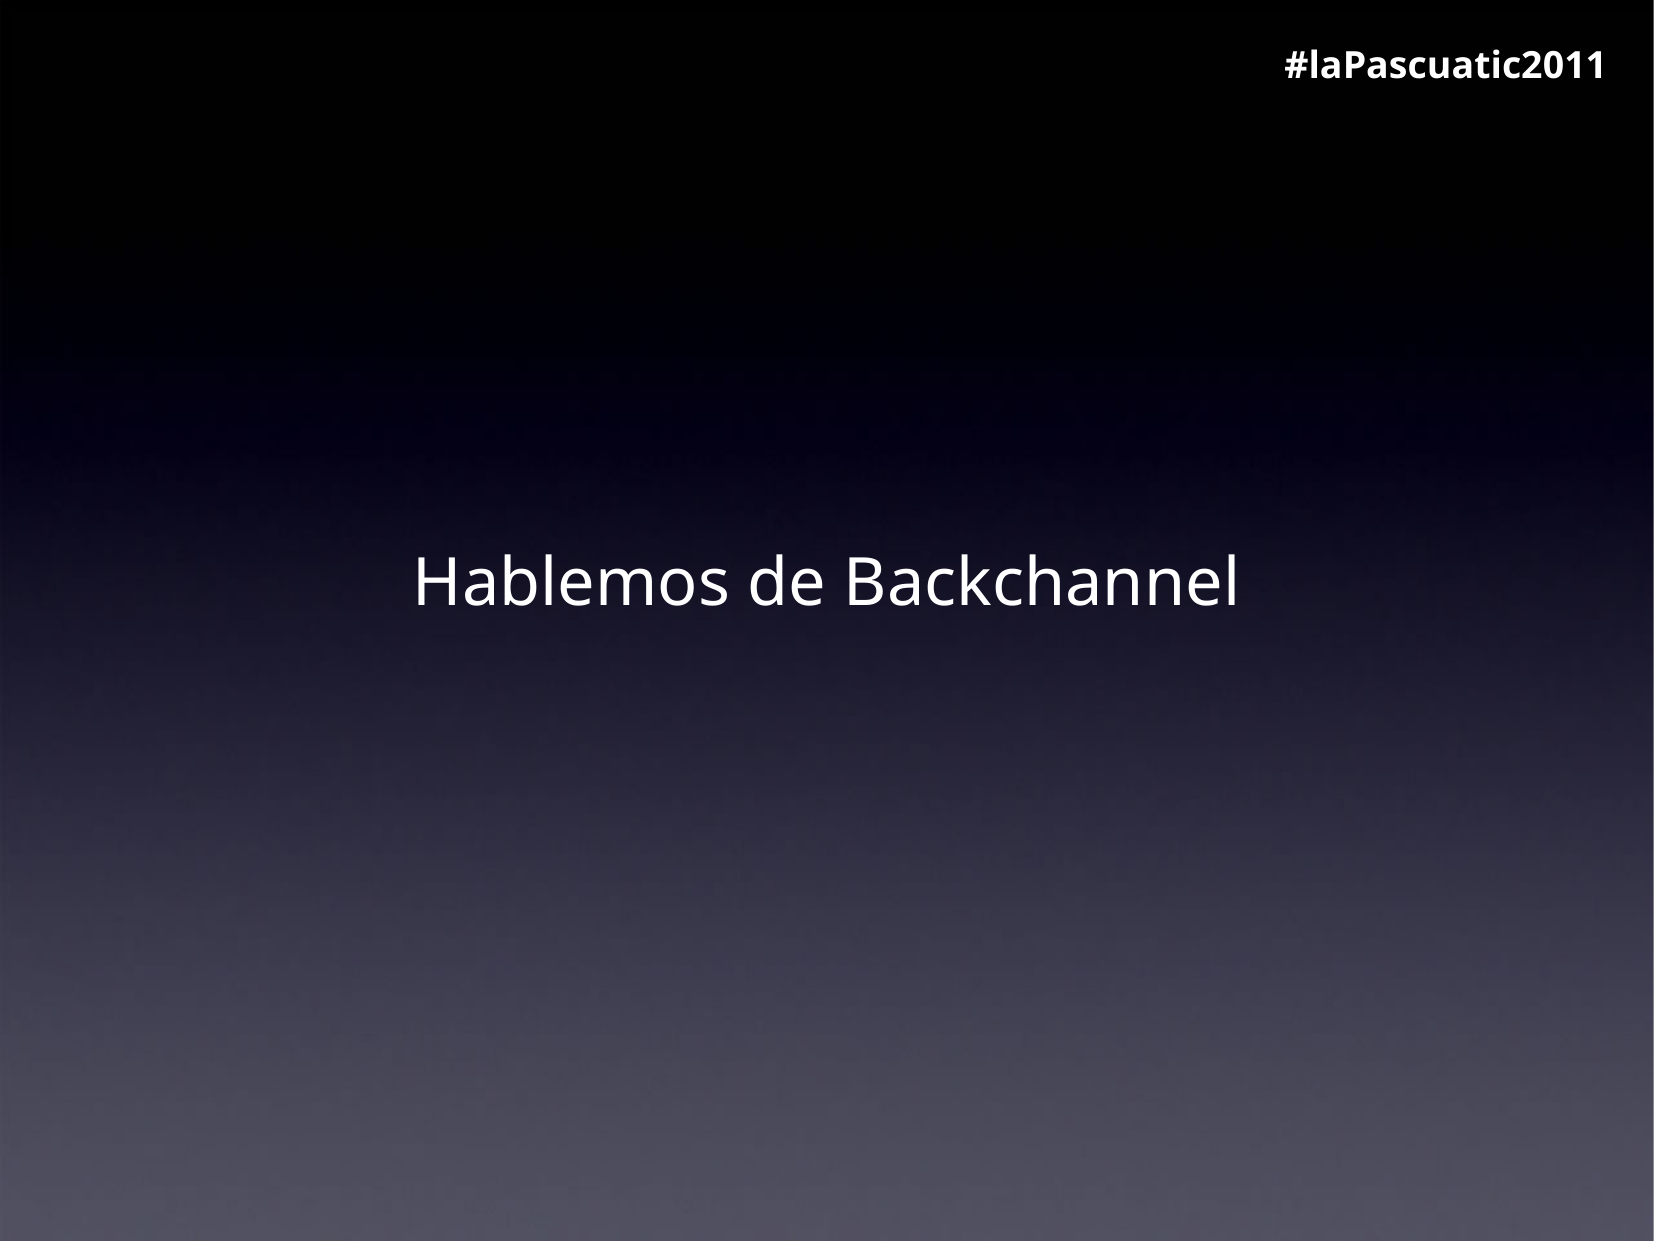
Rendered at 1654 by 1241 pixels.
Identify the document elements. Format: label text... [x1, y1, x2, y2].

text_box #laPascuatic2011 [1269, 31, 1625, 89]
subtitle Hablemos de Backchannel [82, 49, 1571, 1109]
picture [0, 0, 1654, 1241]
